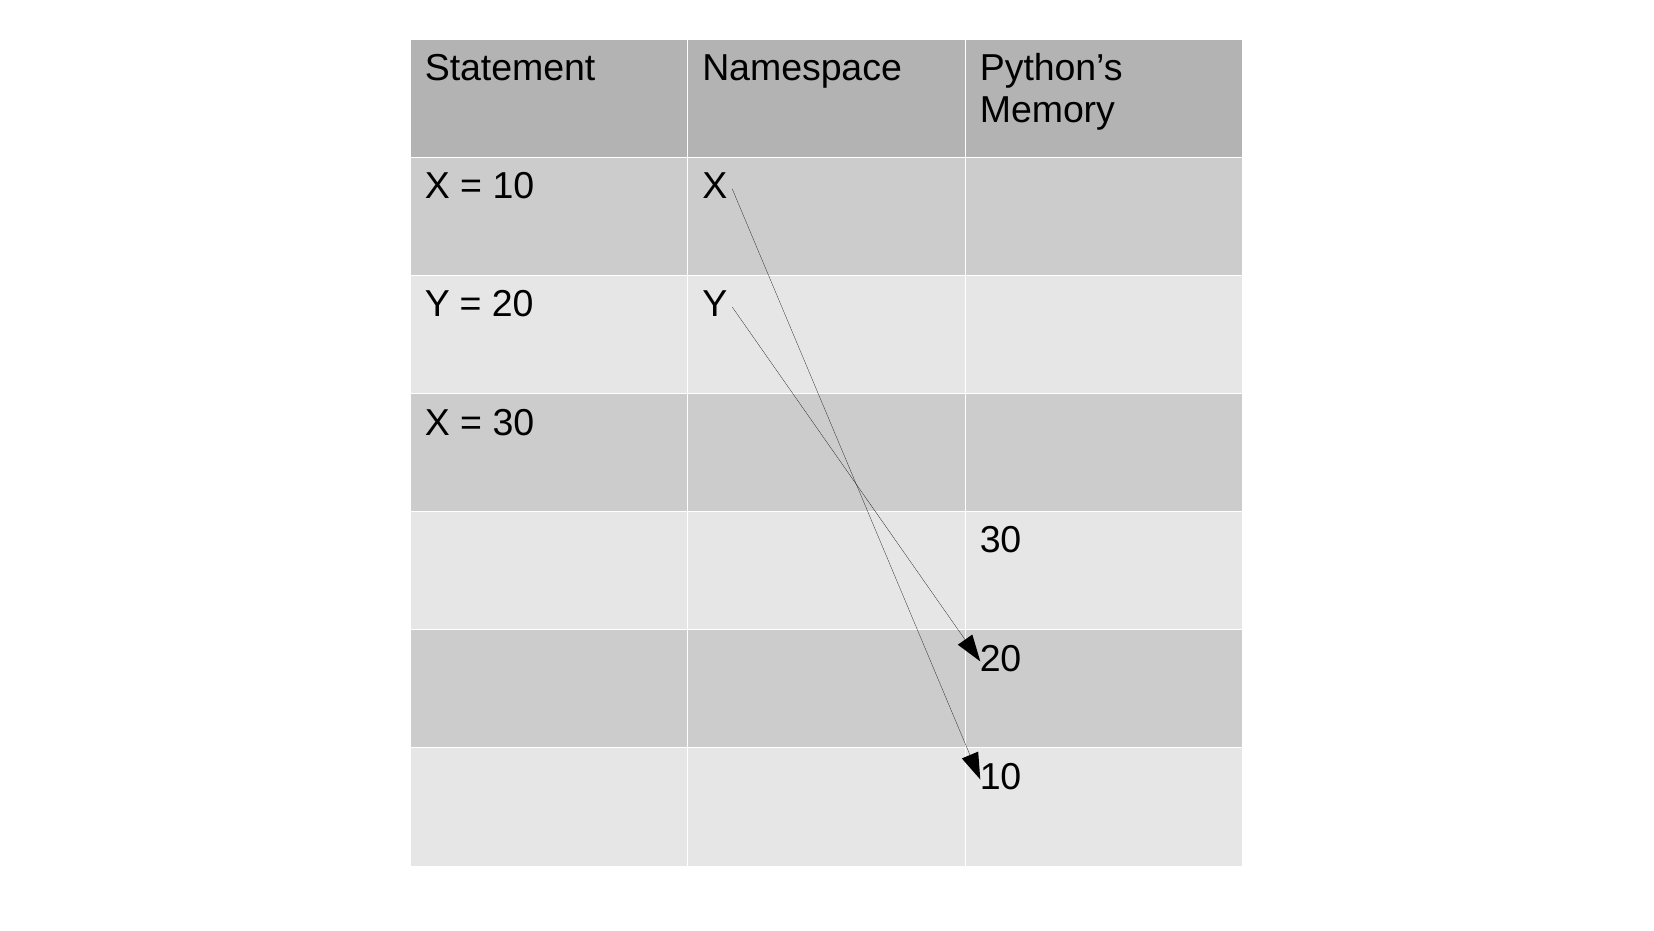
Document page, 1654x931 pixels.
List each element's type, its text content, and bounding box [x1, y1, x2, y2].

table_cell [411, 748, 687, 866]
table_header Statement [411, 40, 687, 157]
table_cell 10 [966, 748, 1242, 866]
table_cell [688, 394, 866, 511]
table_cell 30 [966, 512, 1242, 629]
table_cell Y = 20 [411, 276, 687, 393]
table_cell [794, 394, 852, 476]
table_cell [819, 394, 965, 511]
table_cell X [688, 158, 965, 275]
table_cell [966, 276, 1242, 393]
table_cell [869, 512, 956, 629]
table_cell [688, 630, 965, 747]
table_cell [877, 512, 965, 629]
table_cell 20 [966, 630, 1242, 747]
table_cell X = 10 [411, 158, 687, 275]
table_cell [919, 630, 965, 740]
table_cell [688, 748, 965, 866]
table_cell [411, 512, 687, 629]
table_cell [966, 394, 1242, 511]
table_cell [861, 493, 874, 511]
table_cell [411, 630, 687, 747]
table_cell [688, 512, 916, 629]
table_header Python’s Memory [966, 40, 1242, 157]
table_header Namespace [688, 40, 965, 157]
table_cell Y [770, 276, 965, 393]
table_cell [966, 158, 1242, 275]
table_cell Y [688, 276, 817, 393]
table_cell X = 30 [411, 394, 687, 511]
